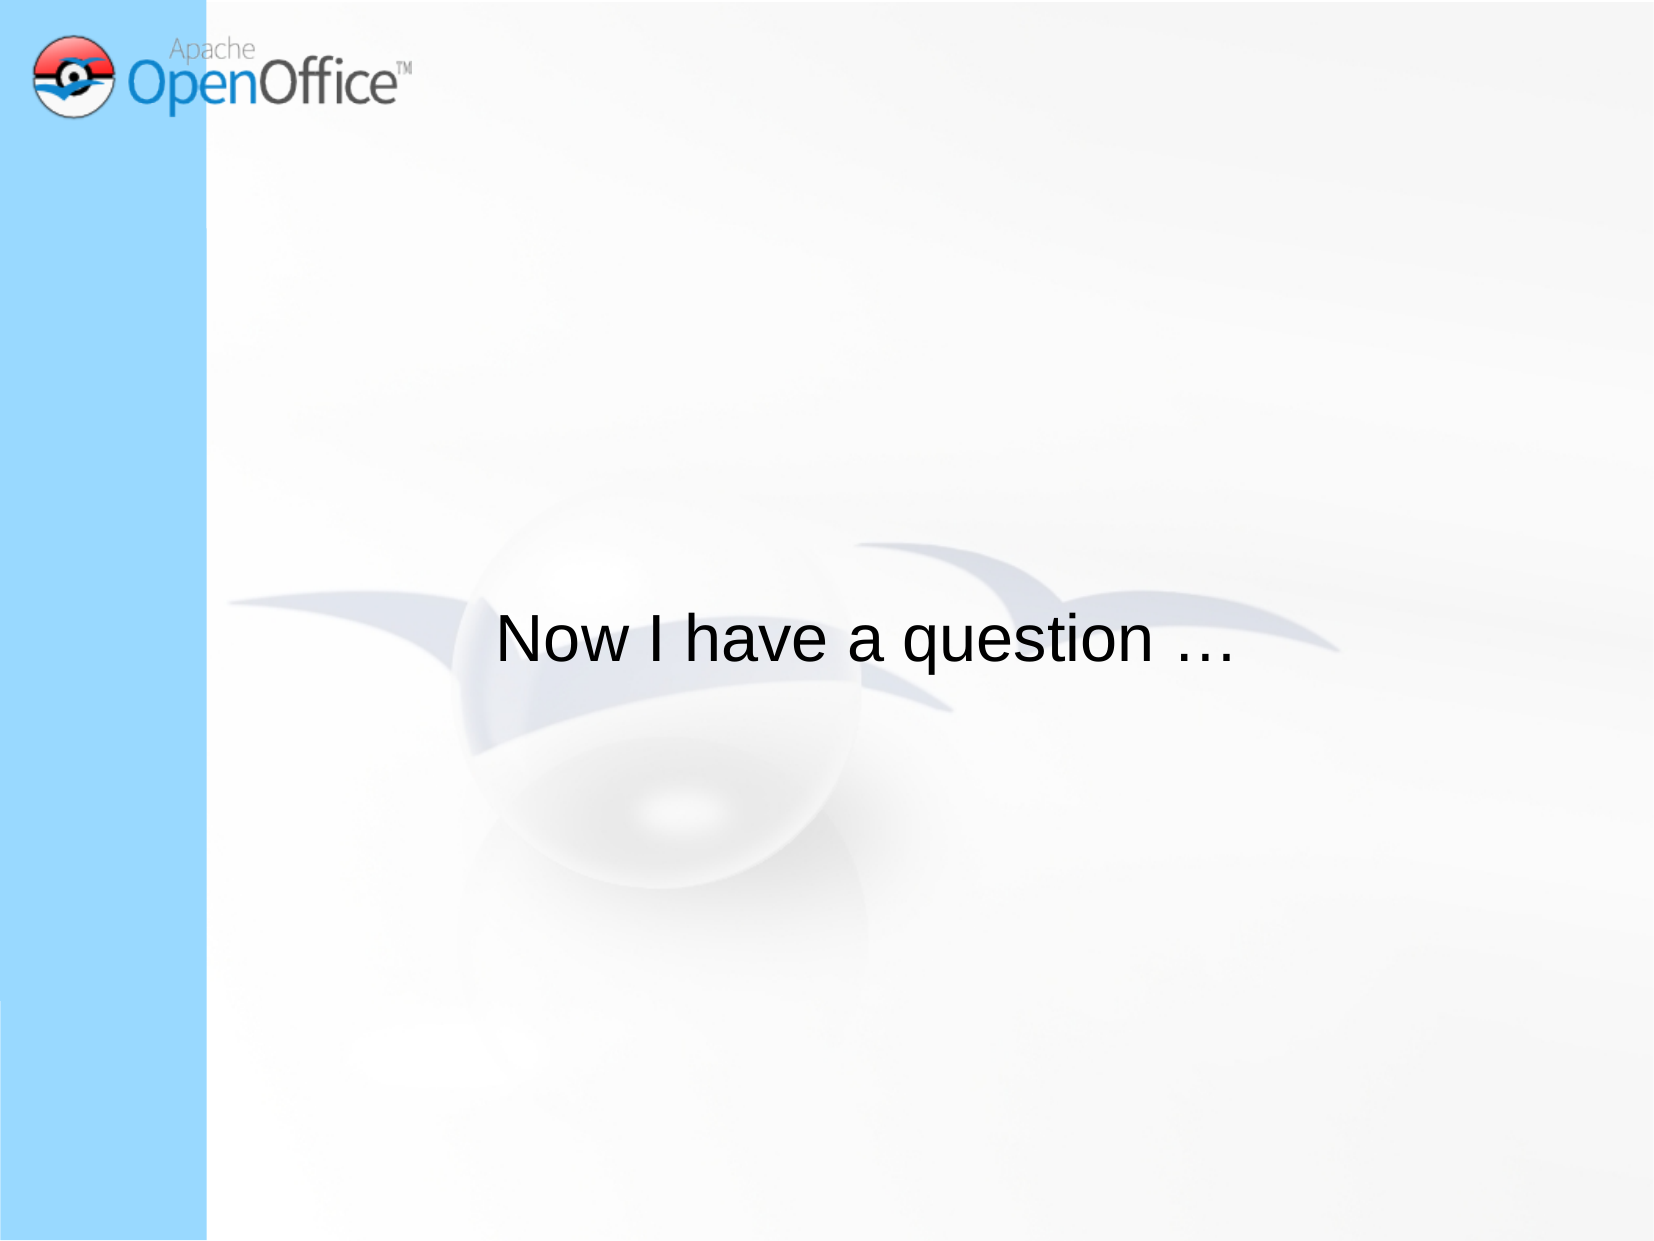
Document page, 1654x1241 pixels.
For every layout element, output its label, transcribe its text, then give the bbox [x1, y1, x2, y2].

subtitle Now I have a question … [165, 108, 1571, 1168]
picture [31, 2, 1654, 1241]
